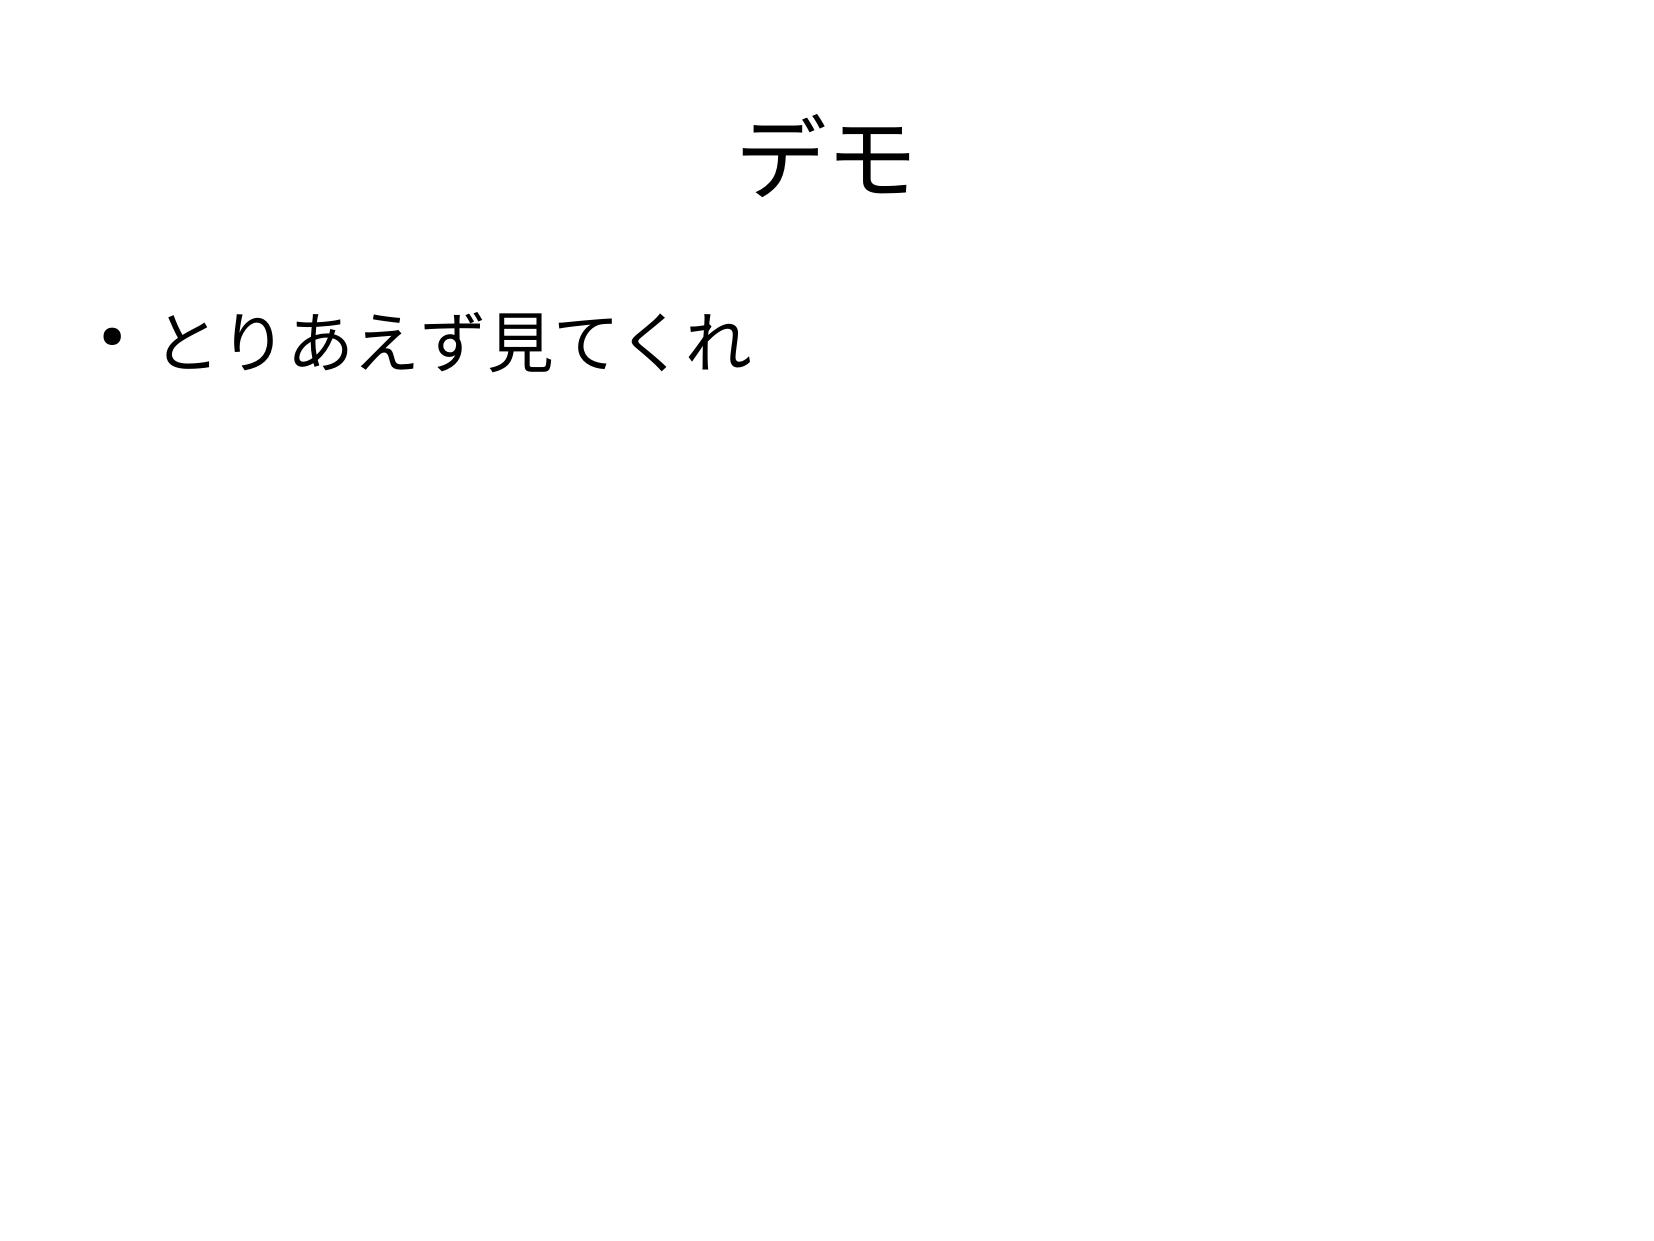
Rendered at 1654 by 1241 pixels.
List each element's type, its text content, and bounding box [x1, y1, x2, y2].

title デモ [82, 49, 1571, 257]
list とりあえず見てくれ [82, 290, 1538, 1010]
